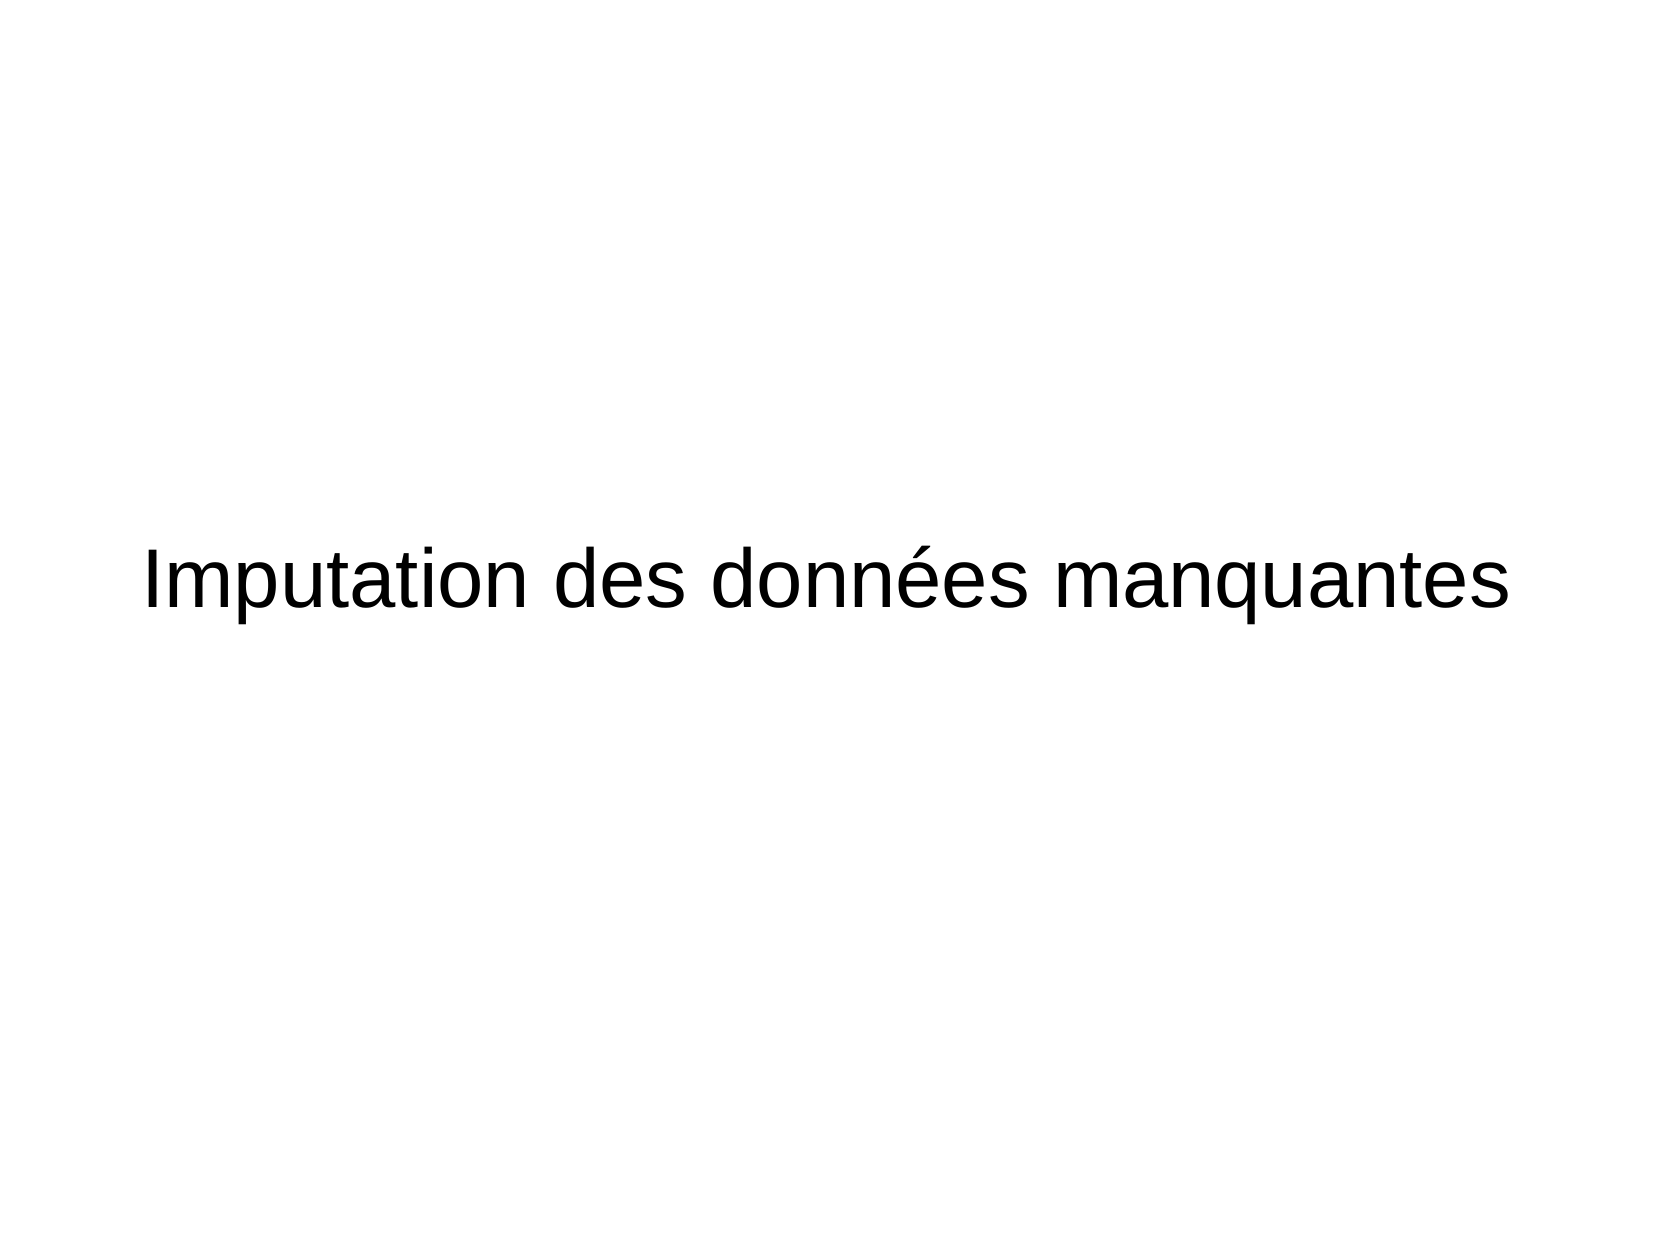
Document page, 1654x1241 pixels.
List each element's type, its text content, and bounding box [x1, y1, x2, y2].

subtitle Imputation des données manquantes [82, 49, 1571, 1109]
